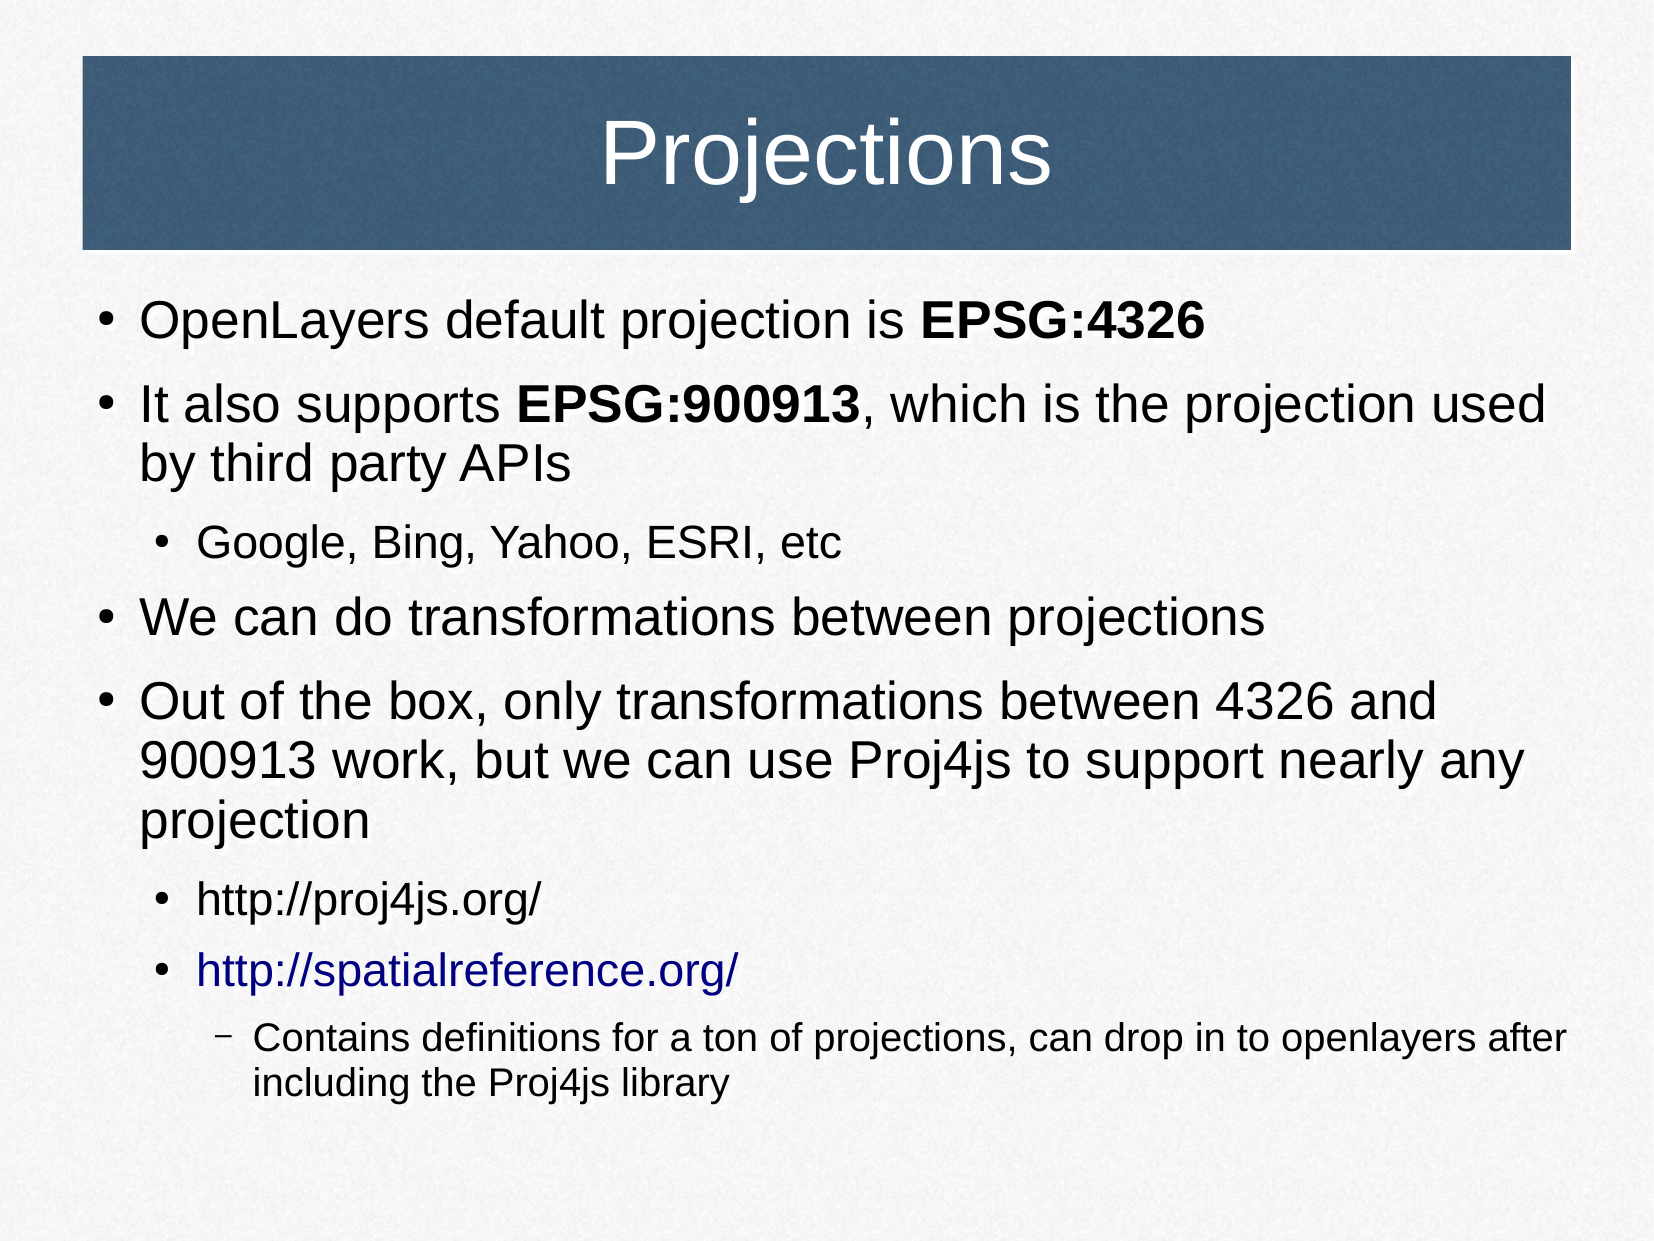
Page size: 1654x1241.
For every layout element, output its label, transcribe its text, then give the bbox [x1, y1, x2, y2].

list OpenLayers default projection is EPSG:4326 It also supports EPSG:900913, which is the projection used by third party APIs Google, Bing, Yahoo, ESRI, etc We can do transformations between projections Out of the box, only transformations between 4326 and 900913 work, but we can use Proj4js to support nearly any projection http://proj4js.org/ http://spatialreference.org/ Contains definitions for a ton of projections, can drop in to openlayers after including the Proj4js library [82, 290, 1571, 1109]
picture [0, 0, 1654, 1241]
title Projections [82, 56, 1571, 250]
